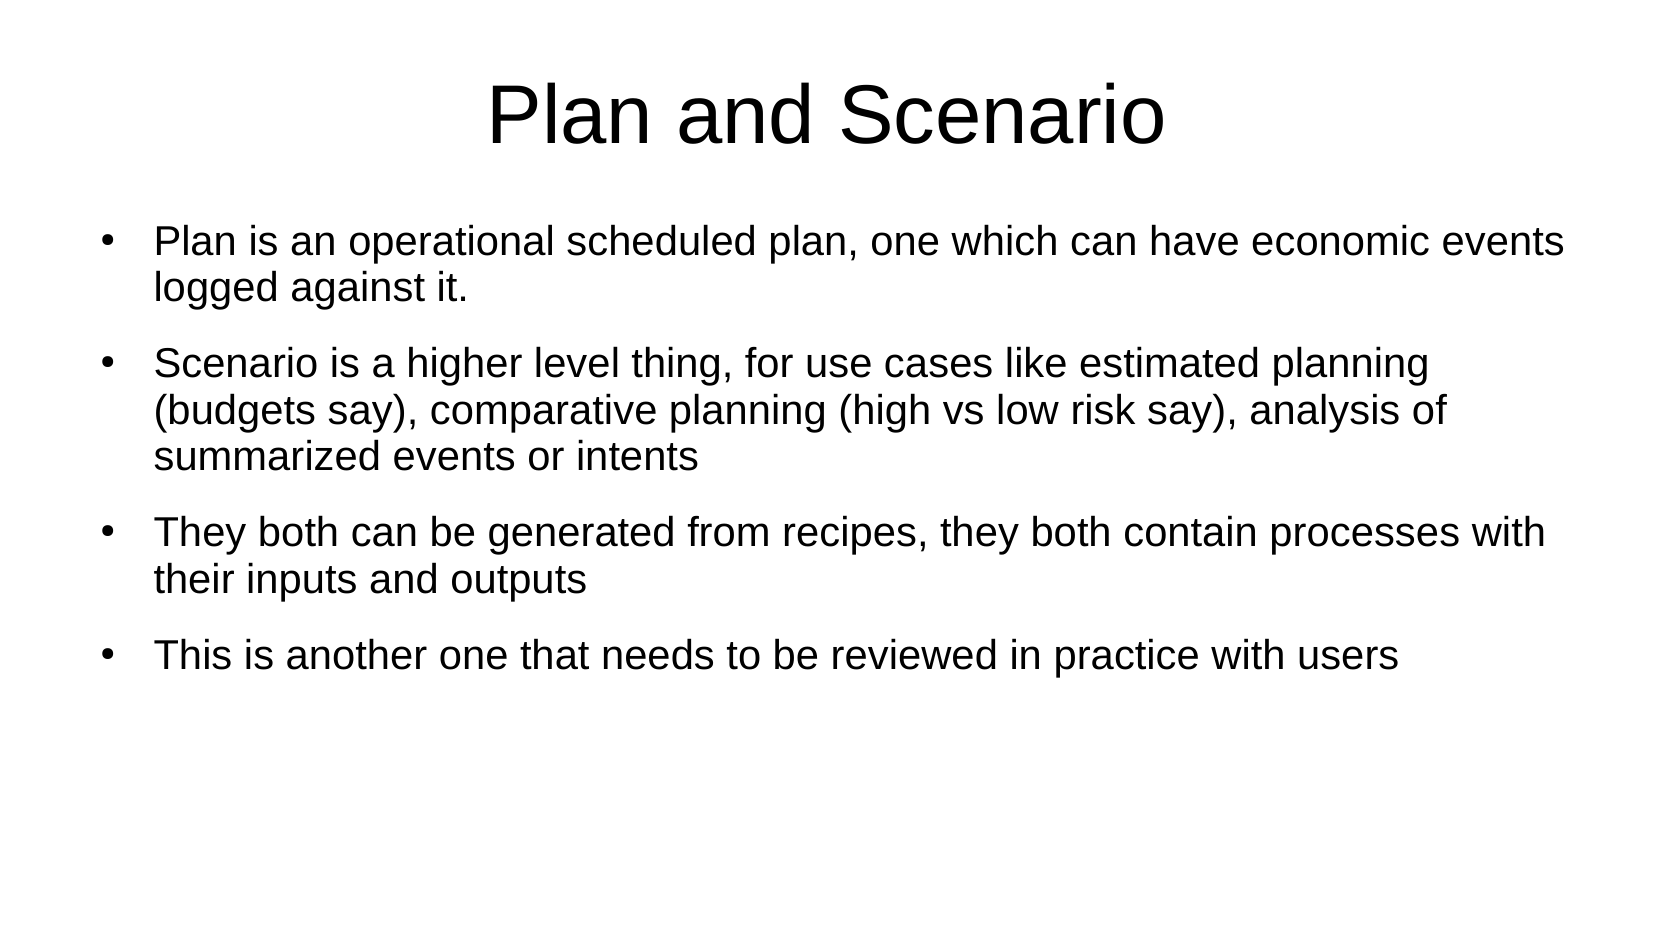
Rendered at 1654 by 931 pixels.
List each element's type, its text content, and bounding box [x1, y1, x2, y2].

list Plan is an operational scheduled plan, one which can have economic events logged against it. Scenario is a higher level thing, for use cases like estimated planning (budgets say), comparative planning (high vs low risk say), analysis of summarized events or intents They both can be generated from recipes, they both contain processes with their inputs and outputs This is another one that needs to be reviewed in practice with users [82, 217, 1571, 856]
title Plan and Scenario [82, 37, 1571, 193]
